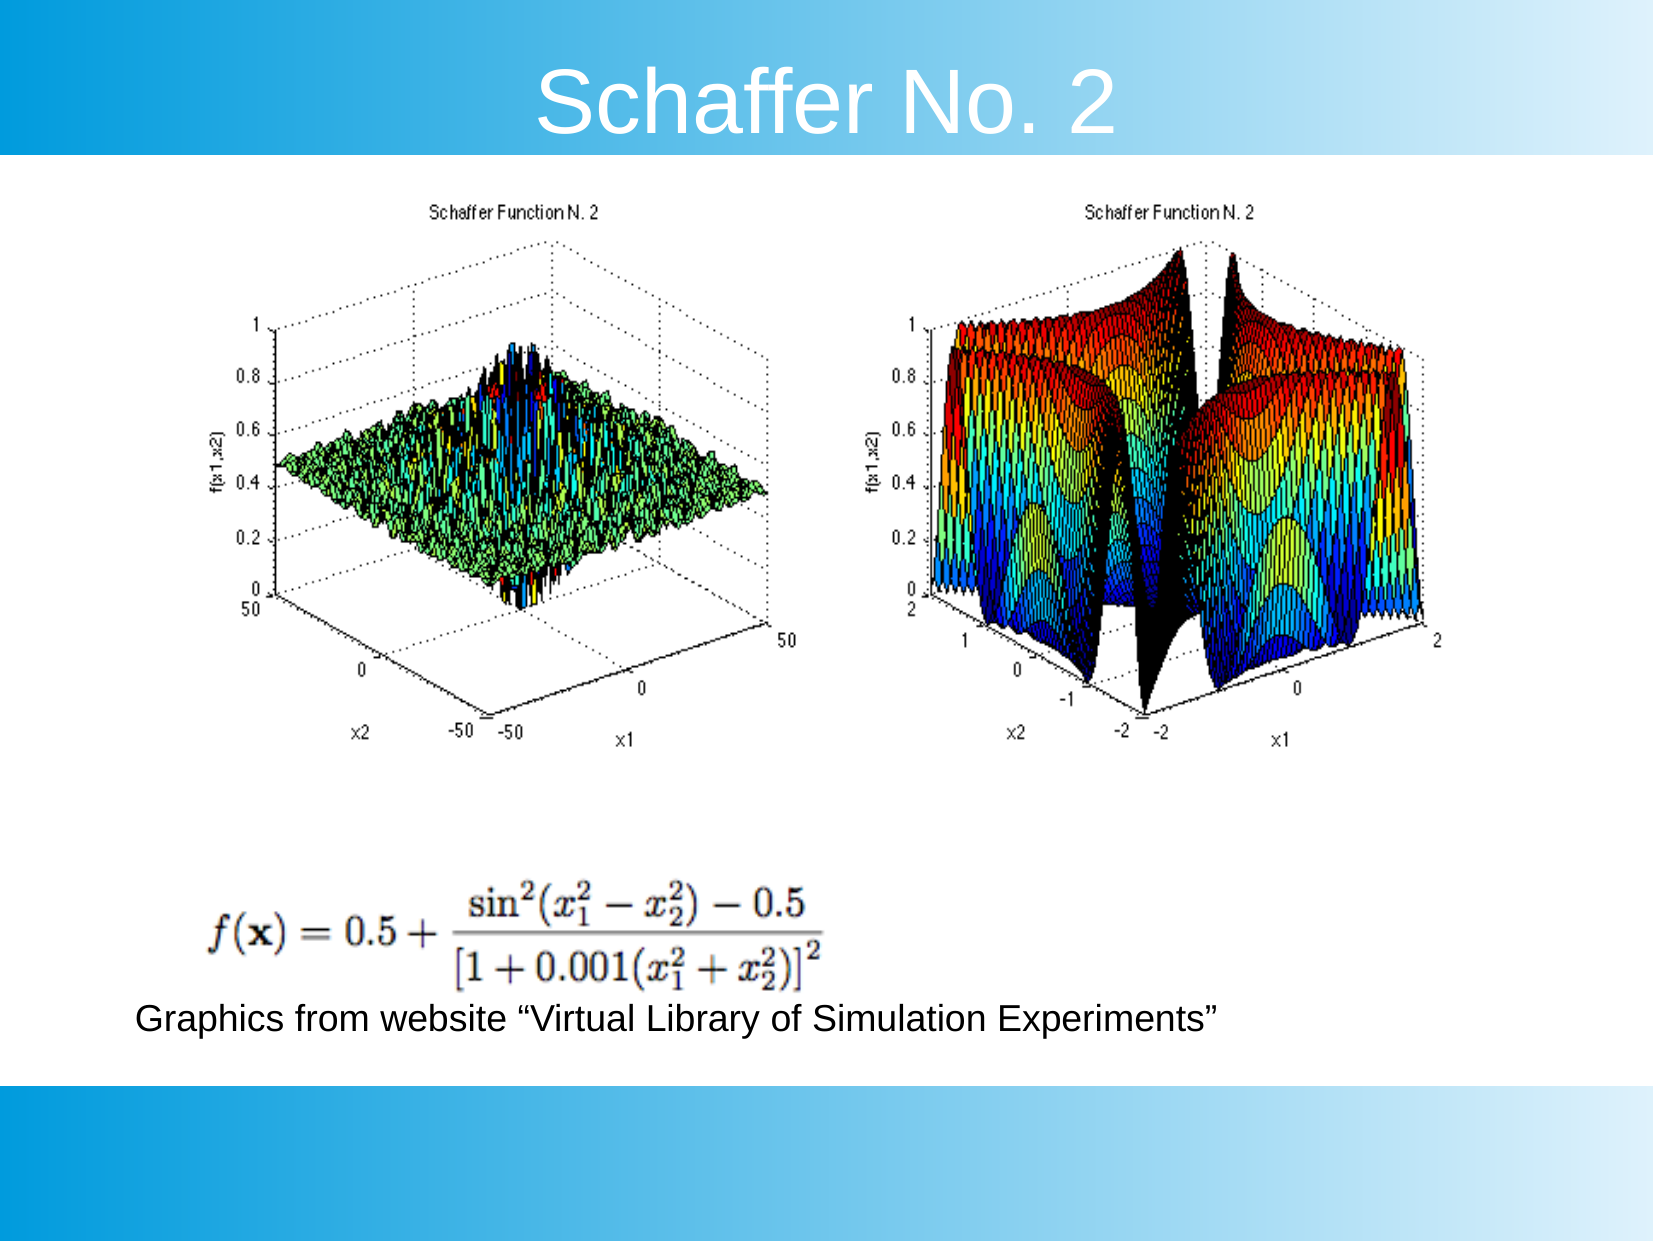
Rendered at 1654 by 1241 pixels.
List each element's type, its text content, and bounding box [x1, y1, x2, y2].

text_box Graphics from website “Virtual Library of Simulation Experiments” [120, 990, 1471, 1047]
picture [82, 194, 1571, 781]
title Schaffer No. 2 [82, 49, 1571, 155]
picture [195, 872, 846, 990]
